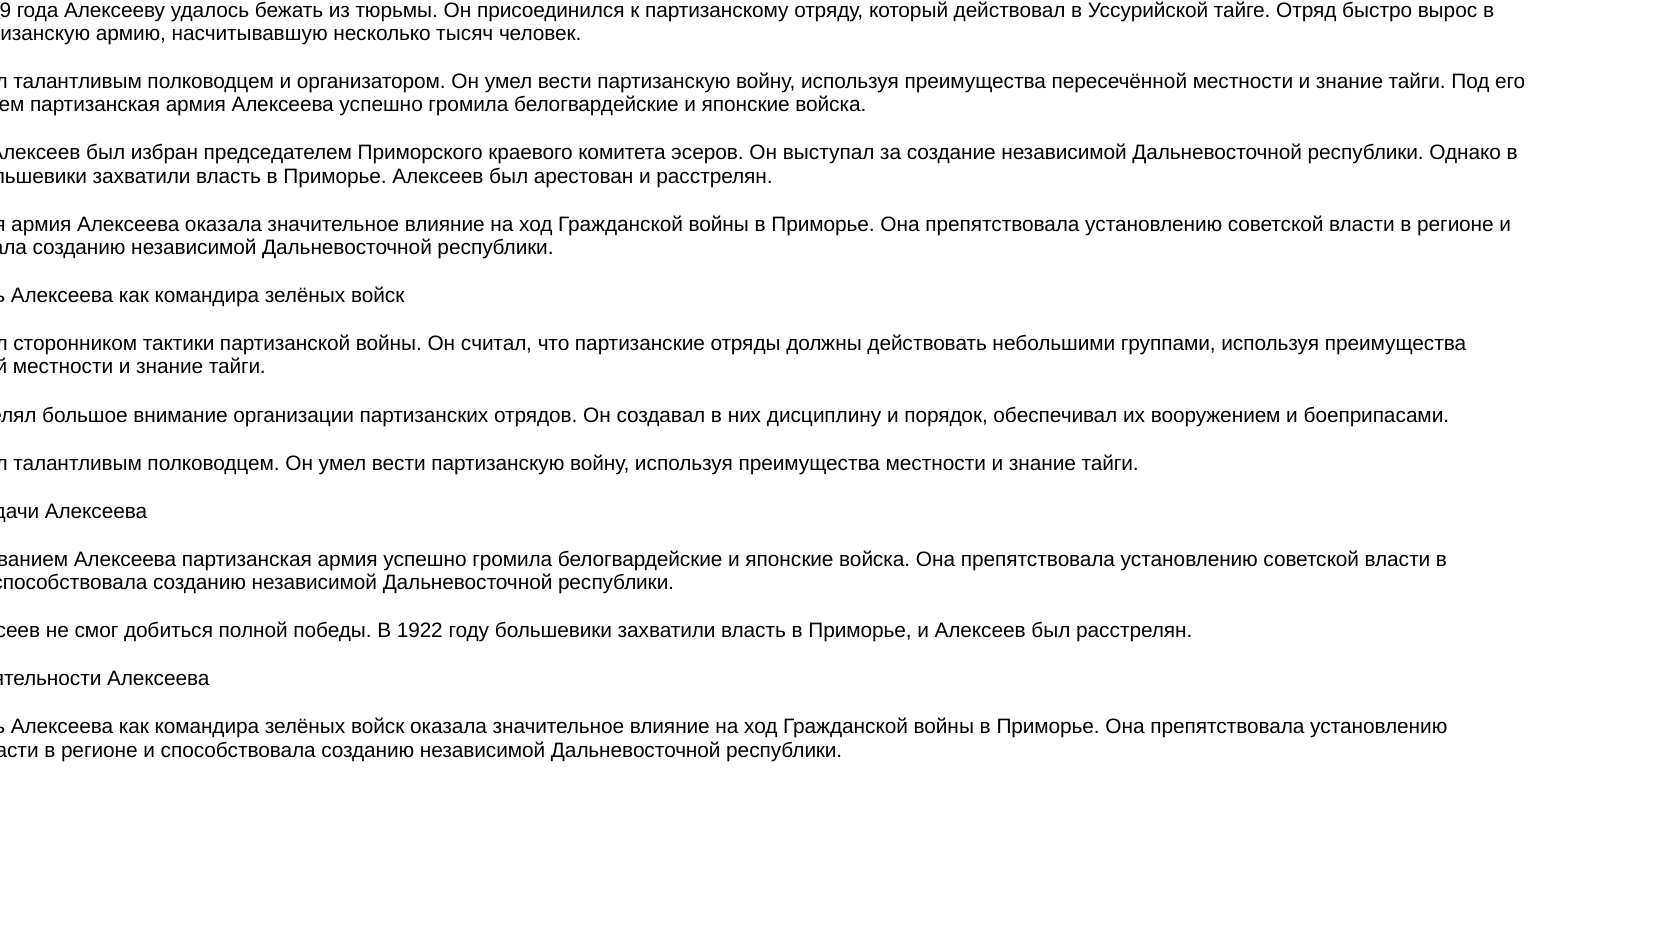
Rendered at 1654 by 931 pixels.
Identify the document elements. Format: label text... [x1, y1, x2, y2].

text_box Николай Александрович Алексеев (1875-1922) - один из самых известных партизанских командиров в истории Приморья. Он родился в 1875 году в селе Козьмодемьянское Енисейской губернии. В 1894 году был призван в армию, служил в артиллерии. В 1905 году участвовал в Русско-японской войне. После революции 1917 года Алексеев примкнул к партии эсеров. В 1918 году он был избран председателем Совета рабочих, солдатских и крестьянских депутатов Владивостока. Однако вскоре он был арестован большевиками и заключён в тюрьму. В январе 1919 года Алексееву удалось бежать из тюрьмы. Он присоединился к партизанскому отряду, который действовал в Уссурийской тайге. Отряд быстро вырос в крупную партизанскую армию, насчитывавшую несколько тысяч человек. Алексеев был талантливым полководцем и организатором. Он умел вести партизанскую войну, используя преимущества пересечённой местности и знание тайги. Под его командованием партизанская армия Алексеева успешно громила белогвардейские и японские войска. В 1920 году Алексеев был избран председателем Приморского краевого комитета эсеров. Он выступал за создание независимой Дальневосточной республики. Однако в 1922 году большевики захватили власть в Приморье. Алексеев был арестован и расстрелян. Партизанская армия Алексеева оказала значительное влияние на ход Гражданской войны в Приморье. Она препятствовала установлению советской власти в регионе и способствовала созданию независимой Дальневосточной республики. Деятельность Алексеева как командира зелёных войск Алексеев был сторонником тактики партизанской войны. Он считал, что партизанские отряды должны действовать небольшими группами, используя преимущества пересечённой местности и знание тайги. Алексеев уделял большое внимание организации партизанских отрядов. Он создавал в них дисциплину и порядок, обеспечивал их вооружением и боеприпасами. Алексеев был талантливым полководцем. Он умел вести партизанскую войну, используя преимущества местности и знание тайги. Успехи и неудачи Алексеева Под командованием Алексеева партизанская армия успешно громила белогвардейские и японские войска. Она препятствовала установлению советской власти в Приморье и способствовала созданию независимой Дальневосточной республики. Однако Алексеев не смог добиться полной победы. В 1922 году большевики захватили власть в Приморье, и Алексеев был расстрелян. Значение деятельности Алексеева Деятельность Алексеева как командира зелёных войск оказала значительное влияние на ход Гражданской войны в Приморье. Она препятствовала установлению советской власти в регионе и способствовала созданию независимой Дальневосточной республики. [0, 0, 1540, 818]
